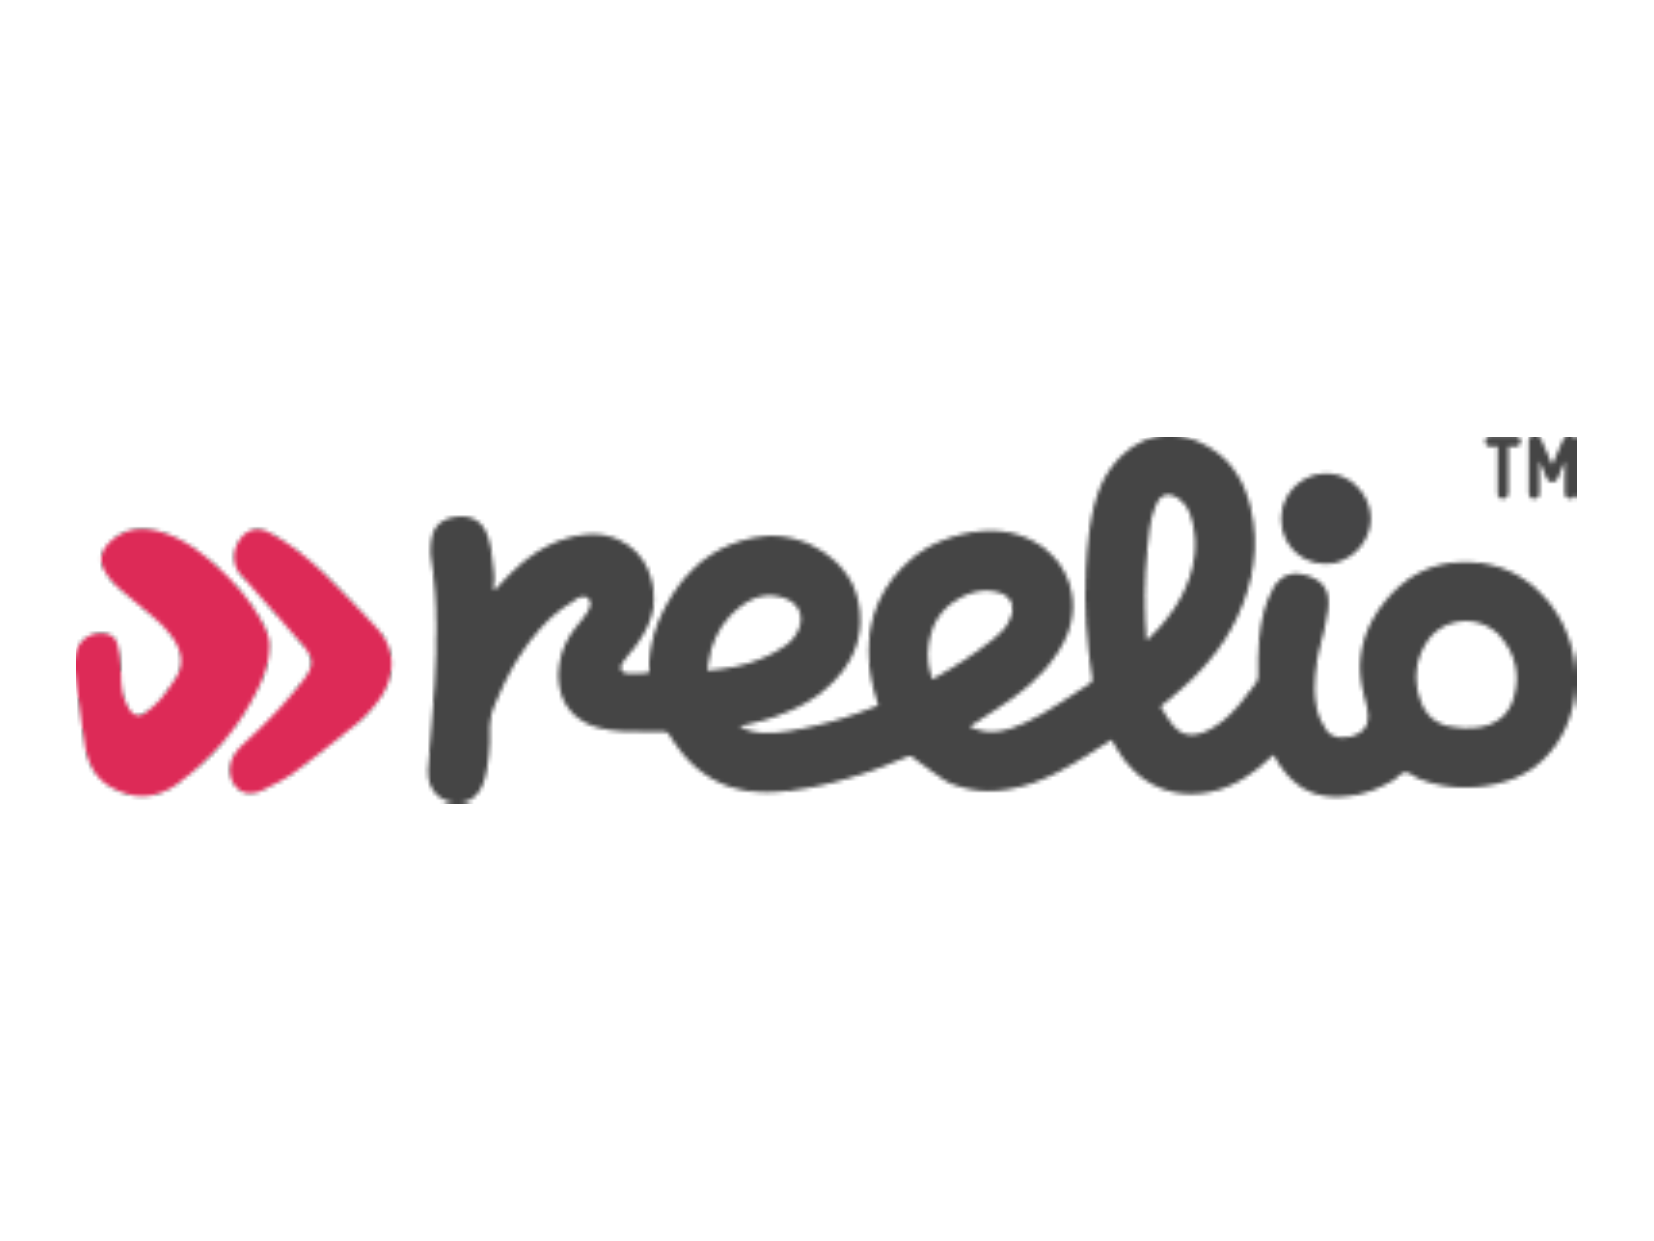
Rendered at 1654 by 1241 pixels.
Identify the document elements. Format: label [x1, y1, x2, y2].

picture [76, 437, 1577, 804]
